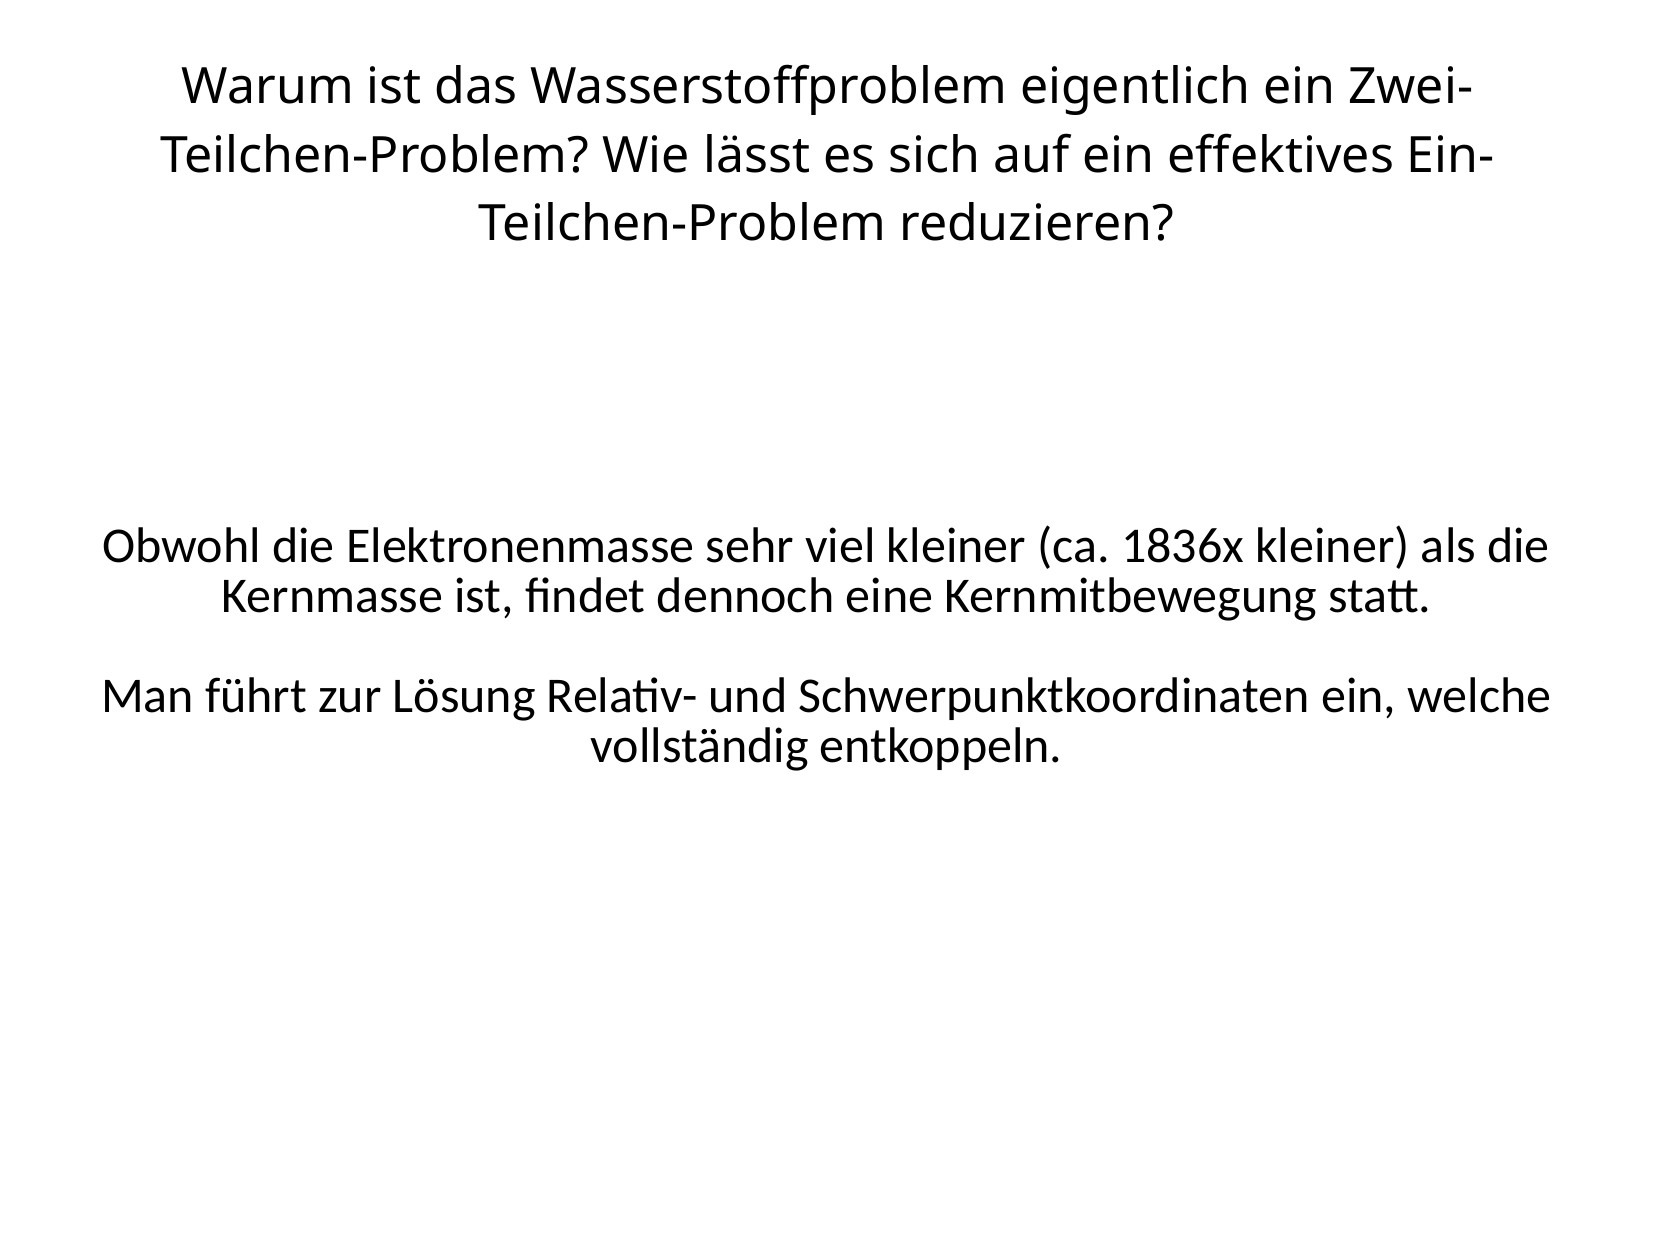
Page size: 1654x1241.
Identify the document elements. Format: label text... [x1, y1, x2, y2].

subtitle Obwohl die Elektronenmasse sehr viel kleiner (ca. 1836x kleiner) als die Kernmasse ist, findet dennoch eine Kernmitbewegung statt. Man führt zur Lösung Relativ- und Schwerpunktkoordinaten ein, welche vollständig entkoppeln. [82, 290, 1571, 1010]
title Warum ist das Wasserstoffproblem eigentlich ein Zwei-Teilchen-Problem? Wie lässt es sich auf ein effektives Ein-Teilchen-Problem reduzieren? [82, 49, 1571, 257]
